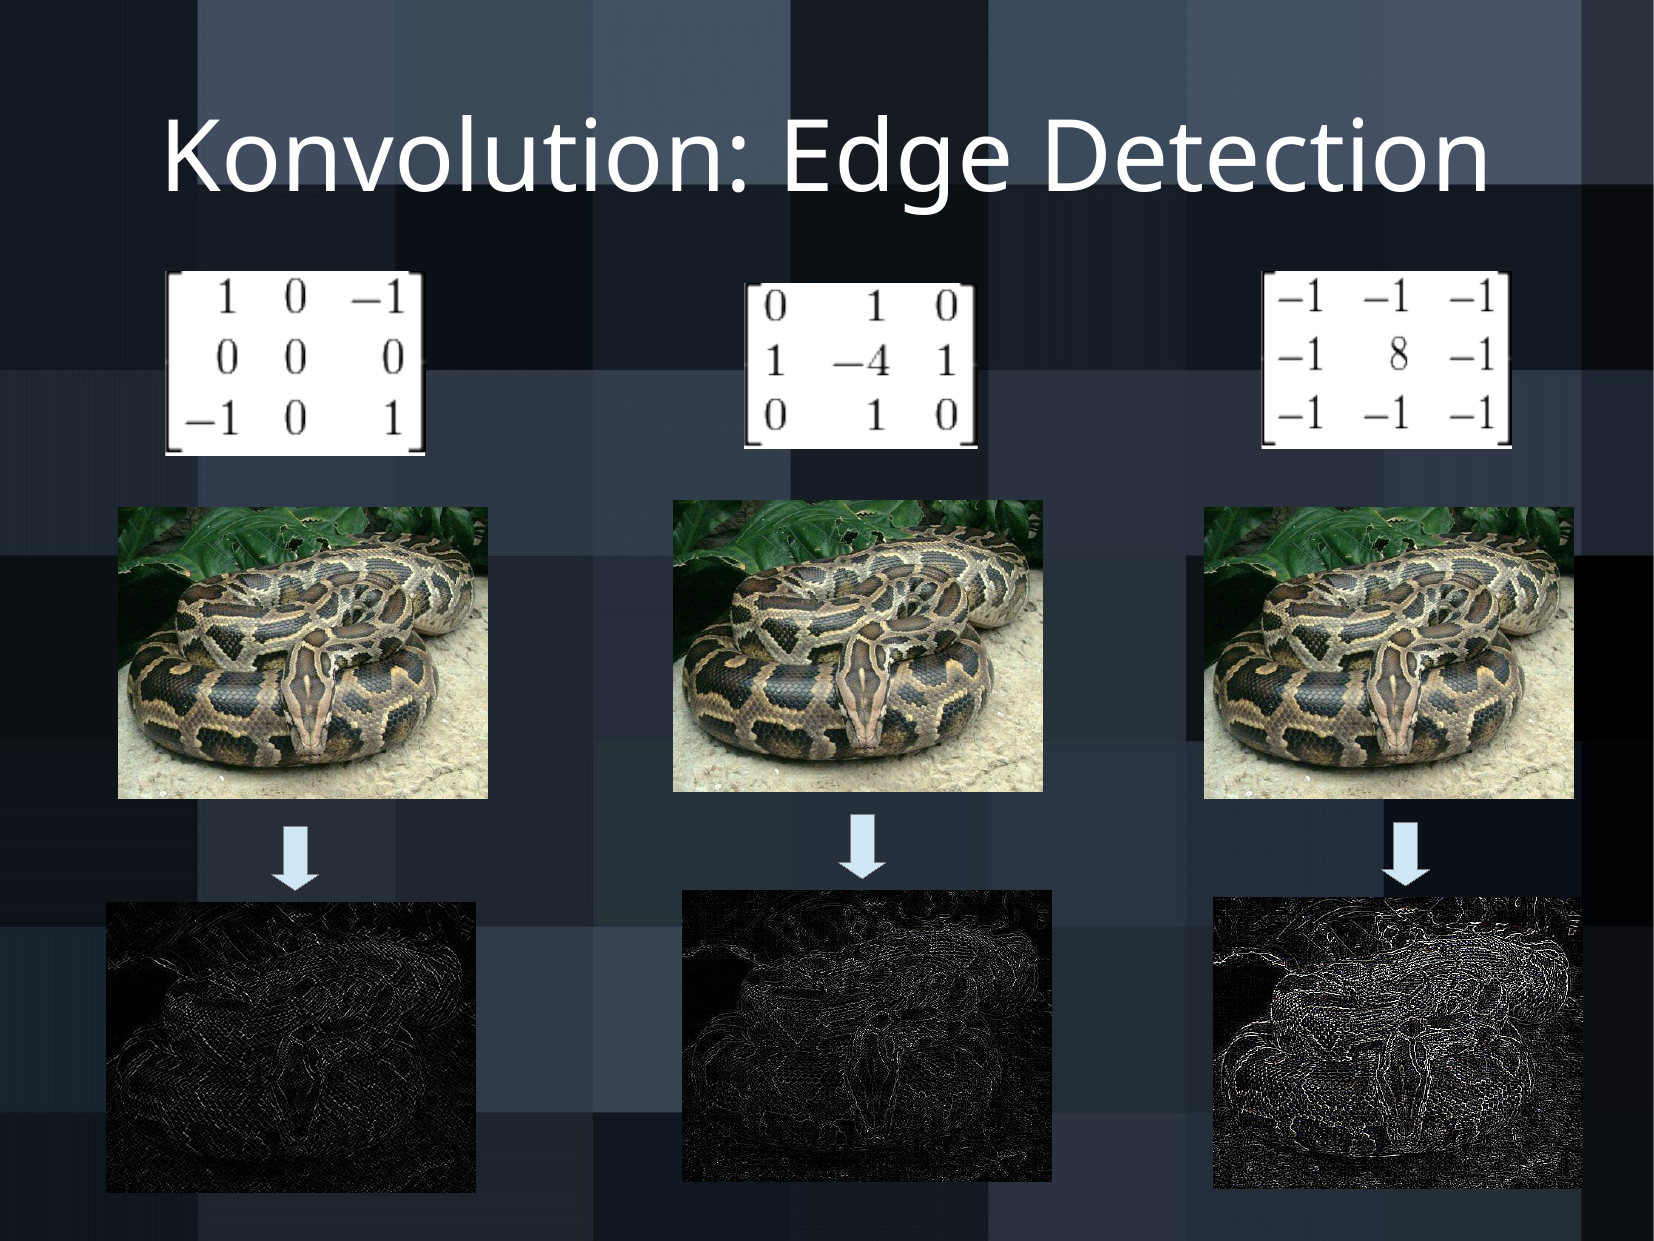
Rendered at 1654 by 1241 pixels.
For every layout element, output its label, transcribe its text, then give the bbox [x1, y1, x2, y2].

text_box [838, 814, 886, 879]
text_box [271, 826, 319, 891]
text_box [1381, 822, 1430, 886]
picture [0, 0, 1654, 1241]
title Konvolution: Edge Detection [82, 49, 1571, 257]
